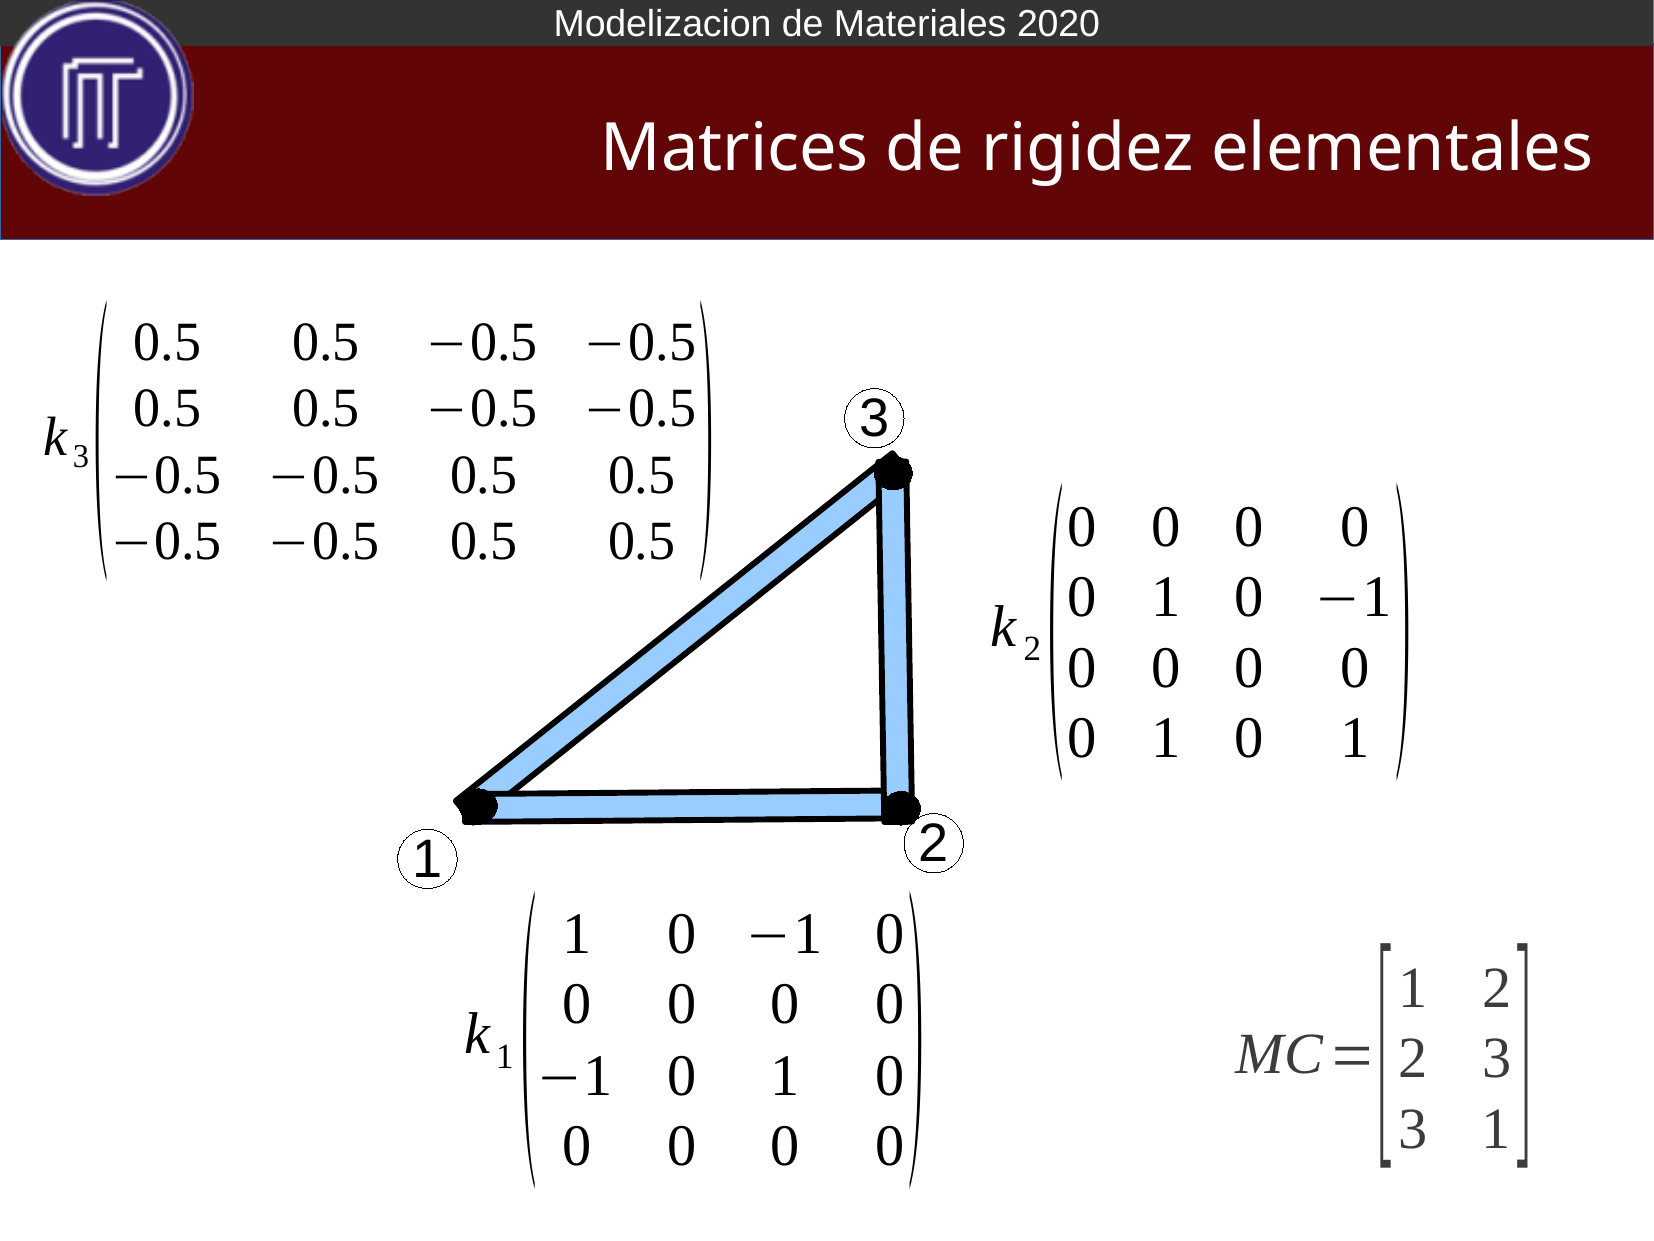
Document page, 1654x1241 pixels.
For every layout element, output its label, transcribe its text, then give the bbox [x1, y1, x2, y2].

text_box [455, 453, 921, 826]
text_box 1 [397, 829, 458, 889]
picture [0, 0, 194, 196]
chart [982, 479, 1420, 785]
chart [1224, 940, 1539, 1171]
title Matrices de rigidez elementales [41, 70, 1654, 218]
chart [457, 887, 934, 1193]
text_box 2 [904, 813, 964, 873]
chart [35, 297, 722, 585]
text_box 3 [844, 388, 905, 448]
